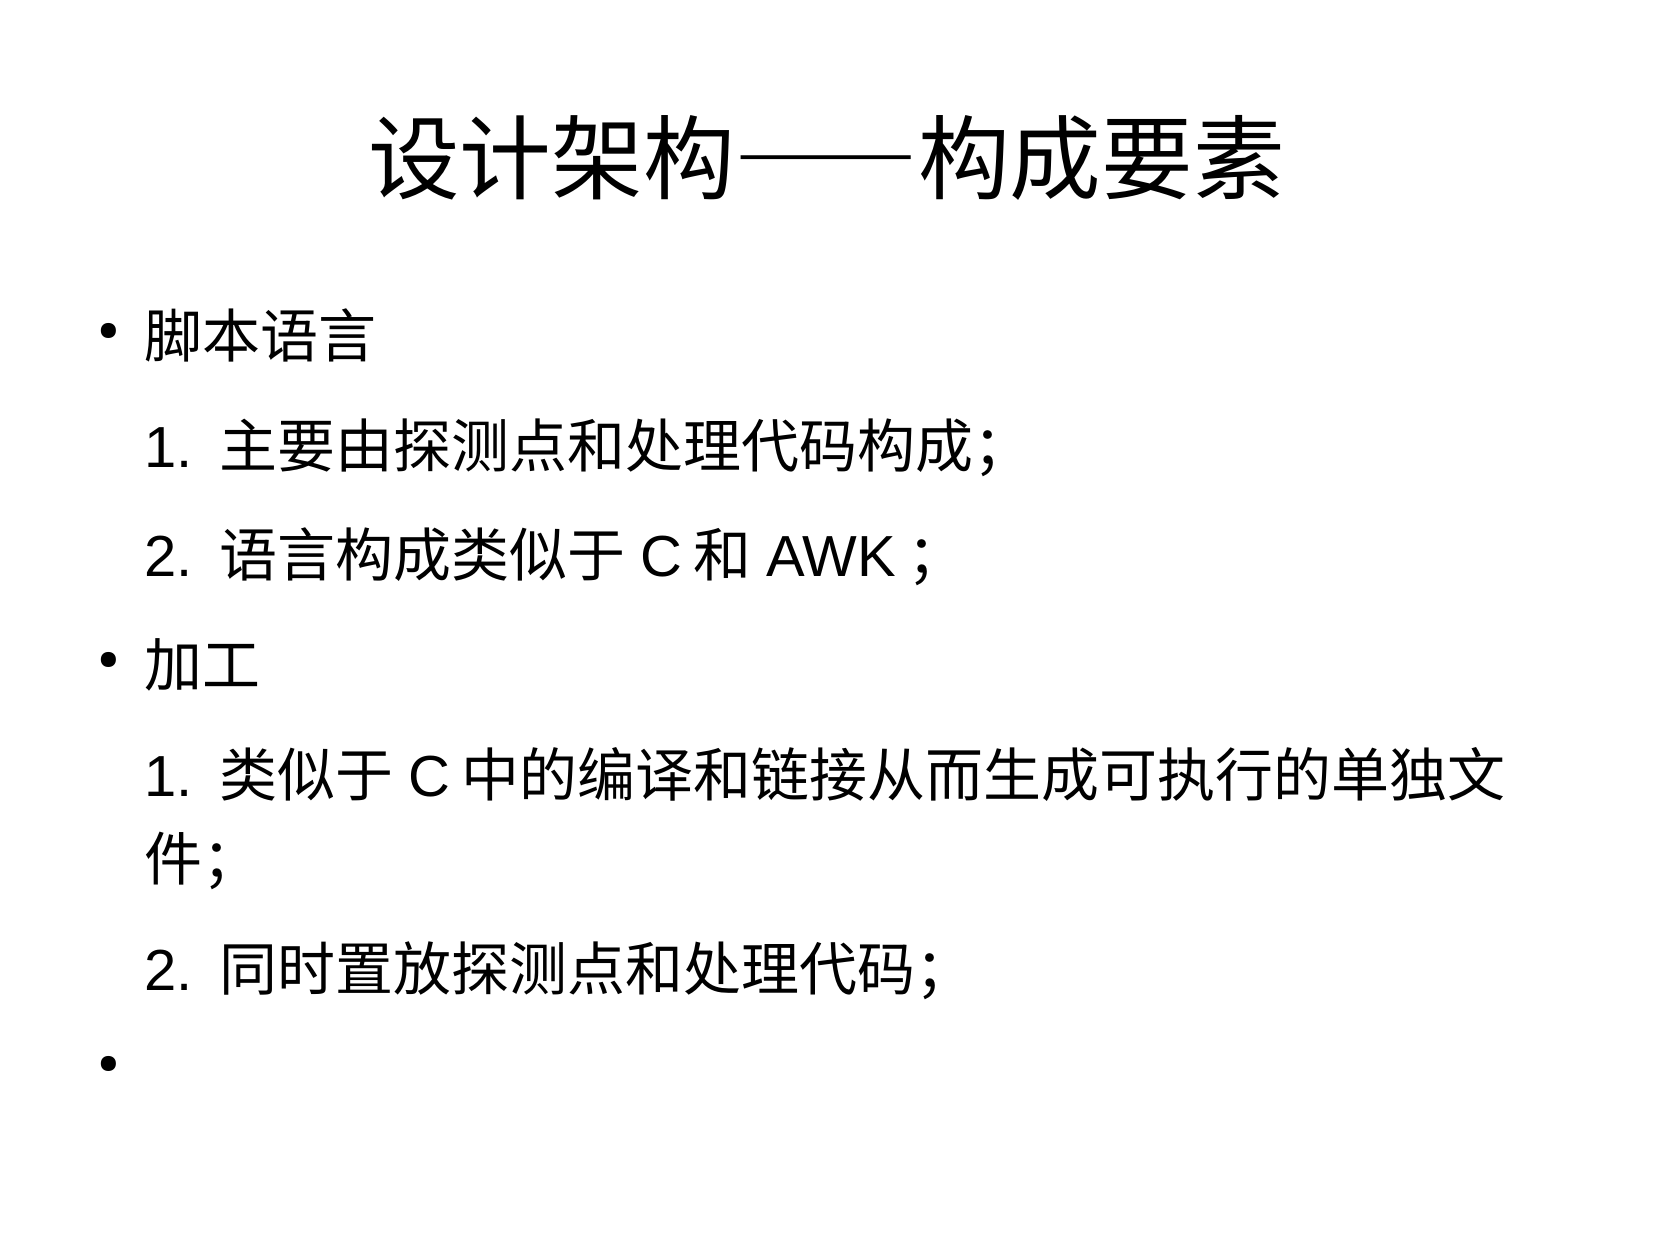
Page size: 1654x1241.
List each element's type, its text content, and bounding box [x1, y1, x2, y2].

list 脚本语言 1. 主要由探测点和处理代码构成； 2. 语言构成类似于C和AWK； 加工 1. 类似于C中的编译和链接从而生成可执行的单独文件； 2. 同时置放探测点和处理代码； [82, 290, 1571, 1010]
title 设计架构——构成要素 [82, 49, 1571, 257]
